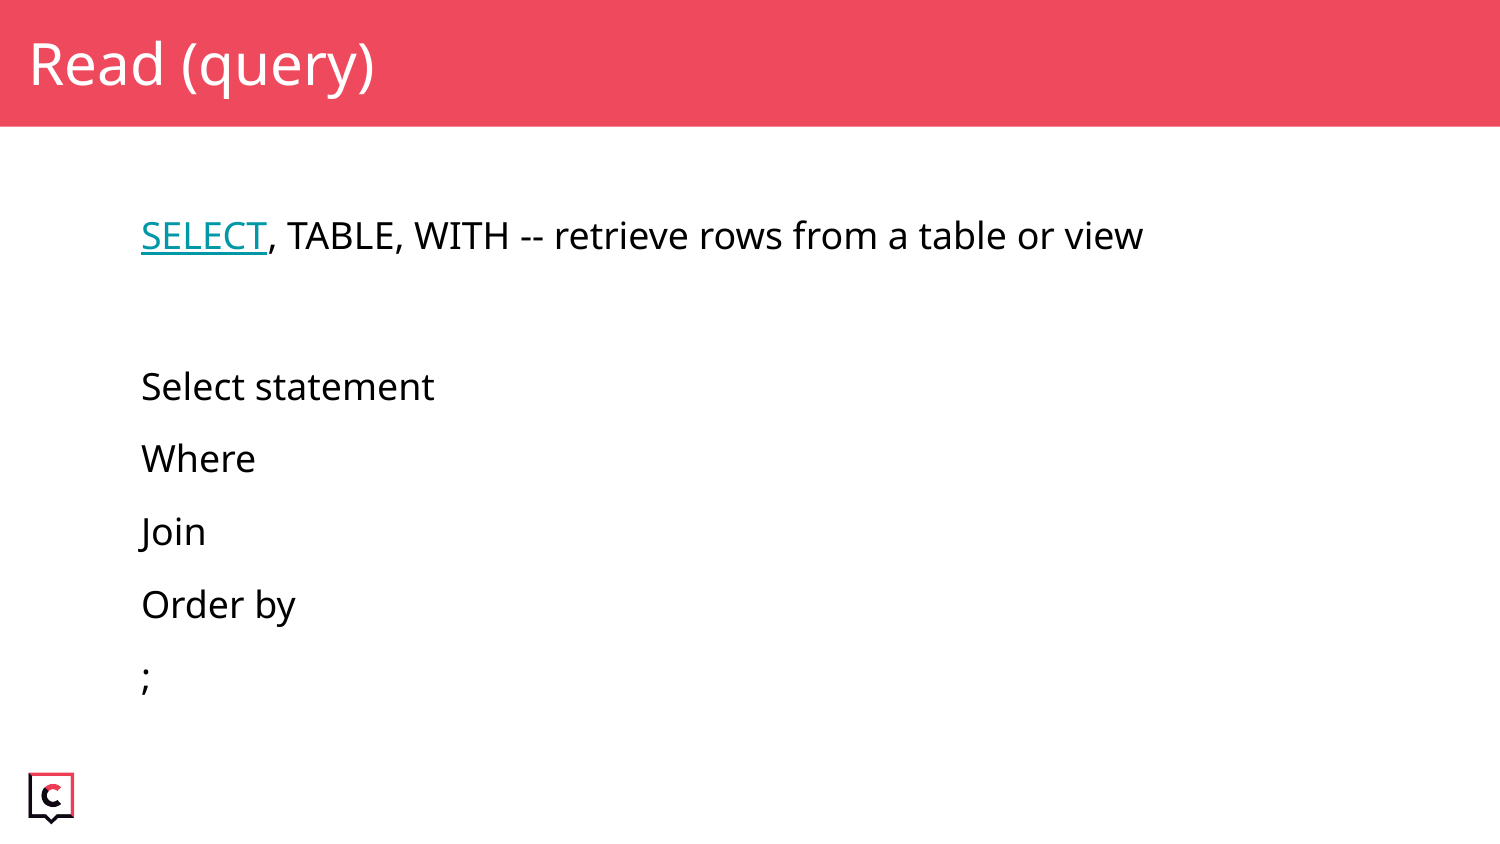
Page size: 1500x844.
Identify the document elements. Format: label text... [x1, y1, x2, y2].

list SELECT, TABLE, WITH -- retrieve rows from a table or view Select statement Where Join Order by ; [51, 189, 1449, 750]
title Read (query) [13, 12, 1412, 107]
picture [19, 764, 82, 830]
